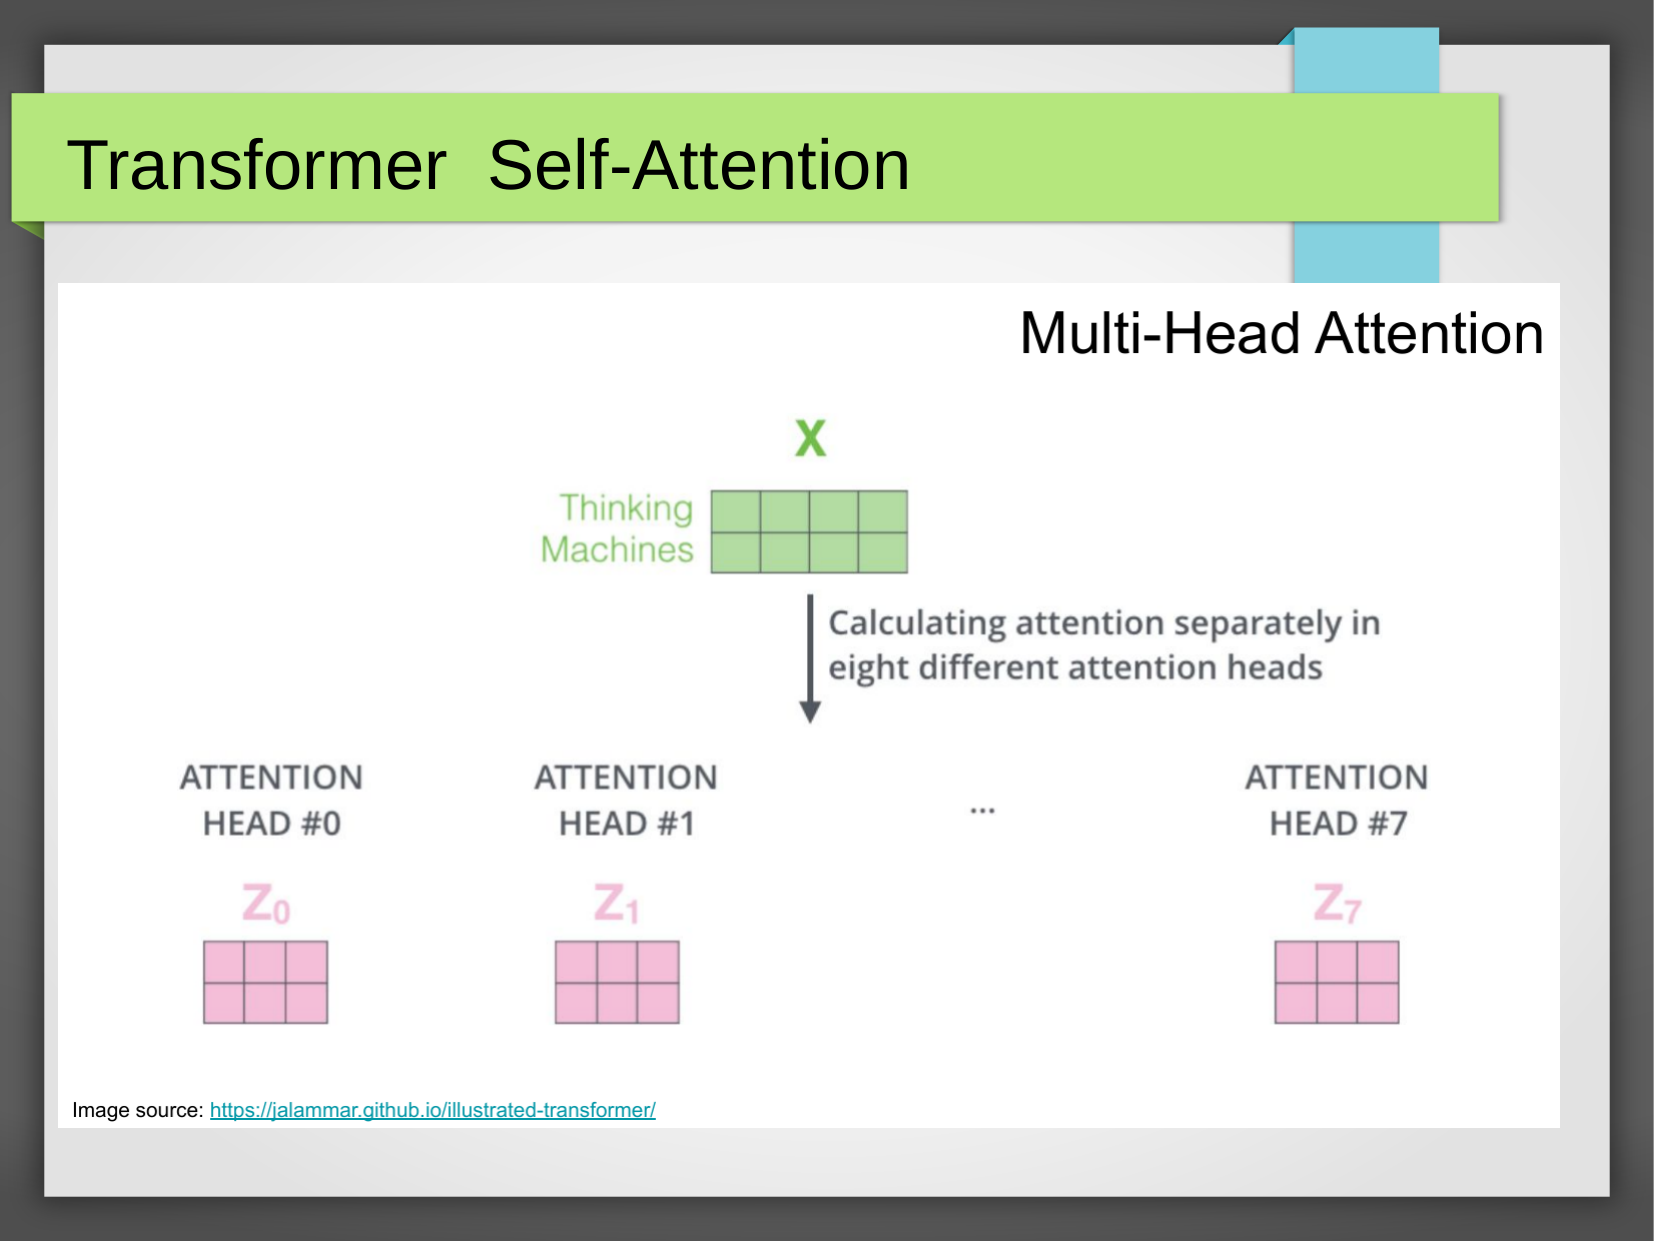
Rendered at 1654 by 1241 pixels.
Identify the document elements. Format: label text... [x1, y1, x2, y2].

picture [0, 0, 1654, 1241]
title Transformer Self-Attention [46, 125, 1441, 206]
